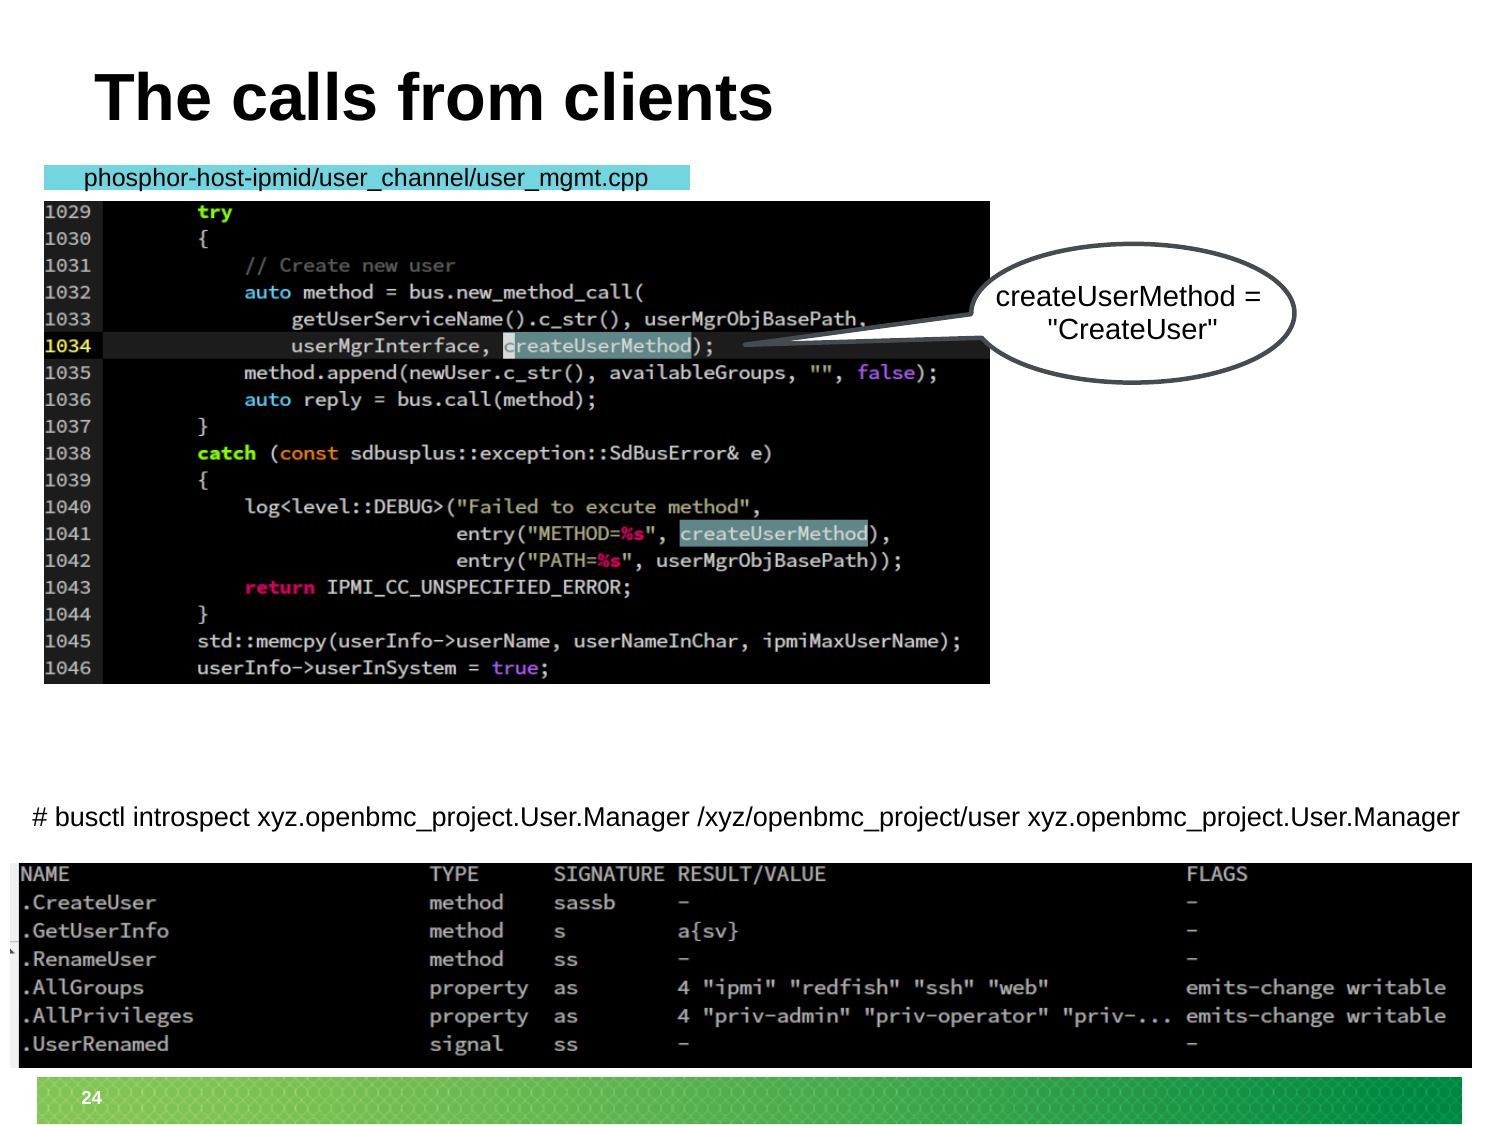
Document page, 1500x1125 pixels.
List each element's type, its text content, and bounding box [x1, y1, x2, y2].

picture [44, 201, 990, 684]
title The calls from clients [94, 16, 1331, 179]
picture [37, 1077, 1462, 1124]
text_box createUserMethod = "CreateUser" [744, 243, 1295, 383]
text_box # busctl introspect xyz.openbmc_project.User.Manager /xyz/openbmc_project/user xyz.openbmc_project.User.Manager [17, 794, 1500, 840]
text_box phosphor-host-ipmid/user_channel/user_mgmt.cpp [41, 162, 693, 193]
picture [10, 863, 1472, 1068]
